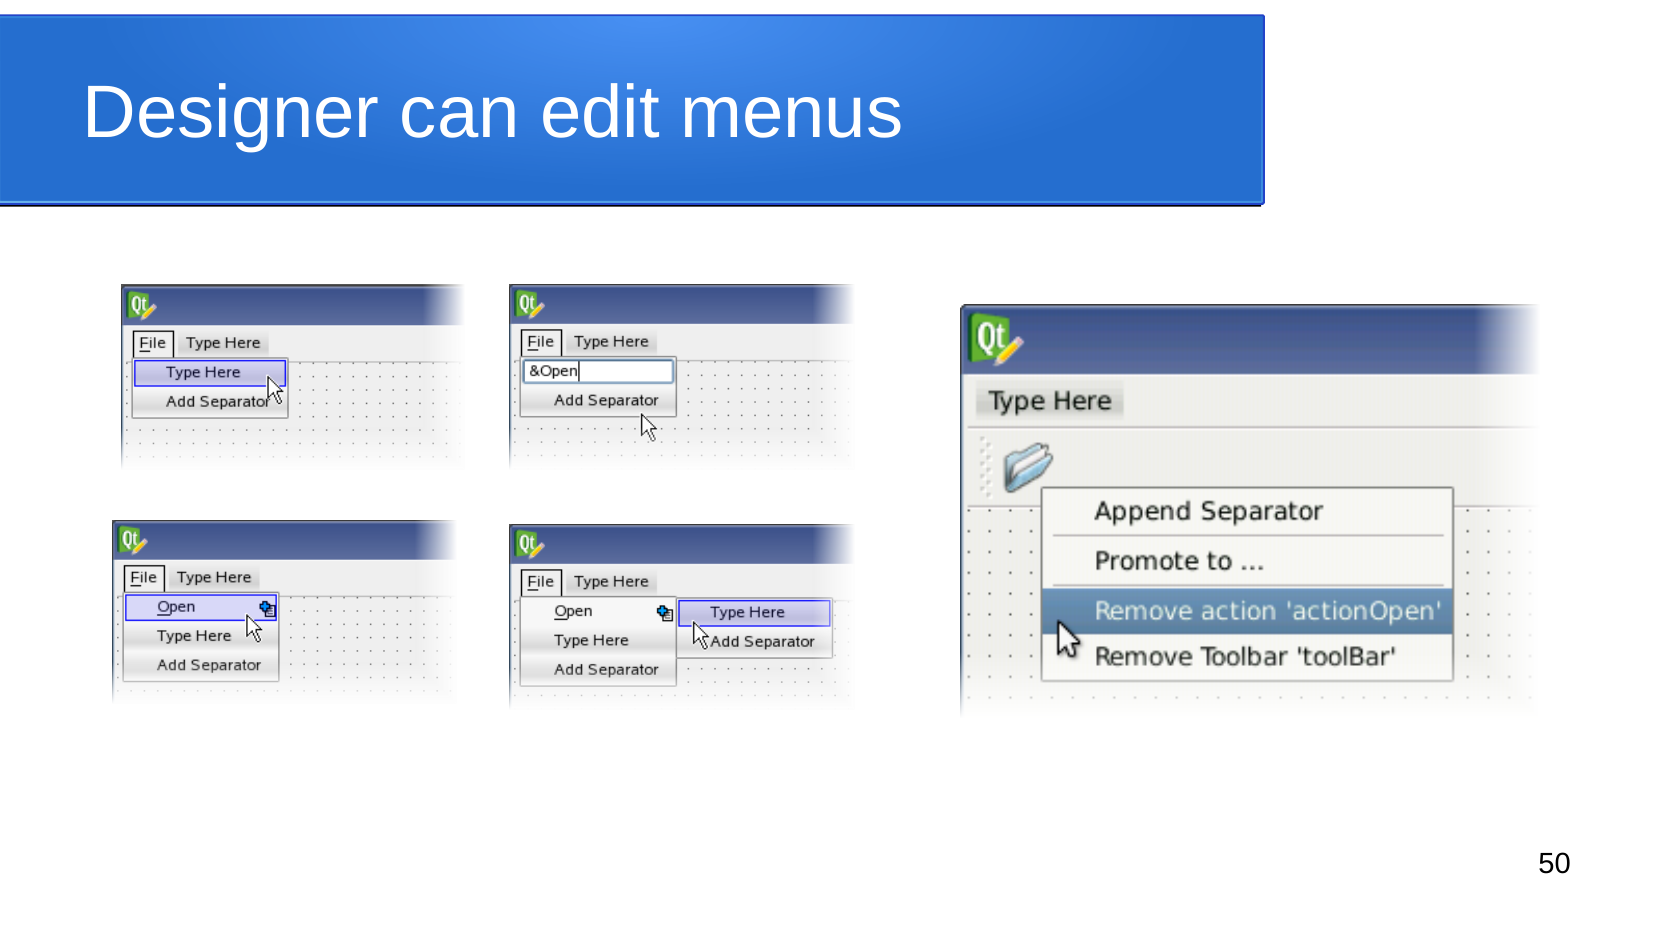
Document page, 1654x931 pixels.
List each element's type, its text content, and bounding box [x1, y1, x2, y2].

picture [112, 520, 458, 706]
picture [960, 304, 1542, 721]
title Designer can edit menus [82, 35, 1235, 189]
picture [121, 284, 466, 471]
picture [509, 524, 856, 711]
picture [509, 284, 856, 471]
